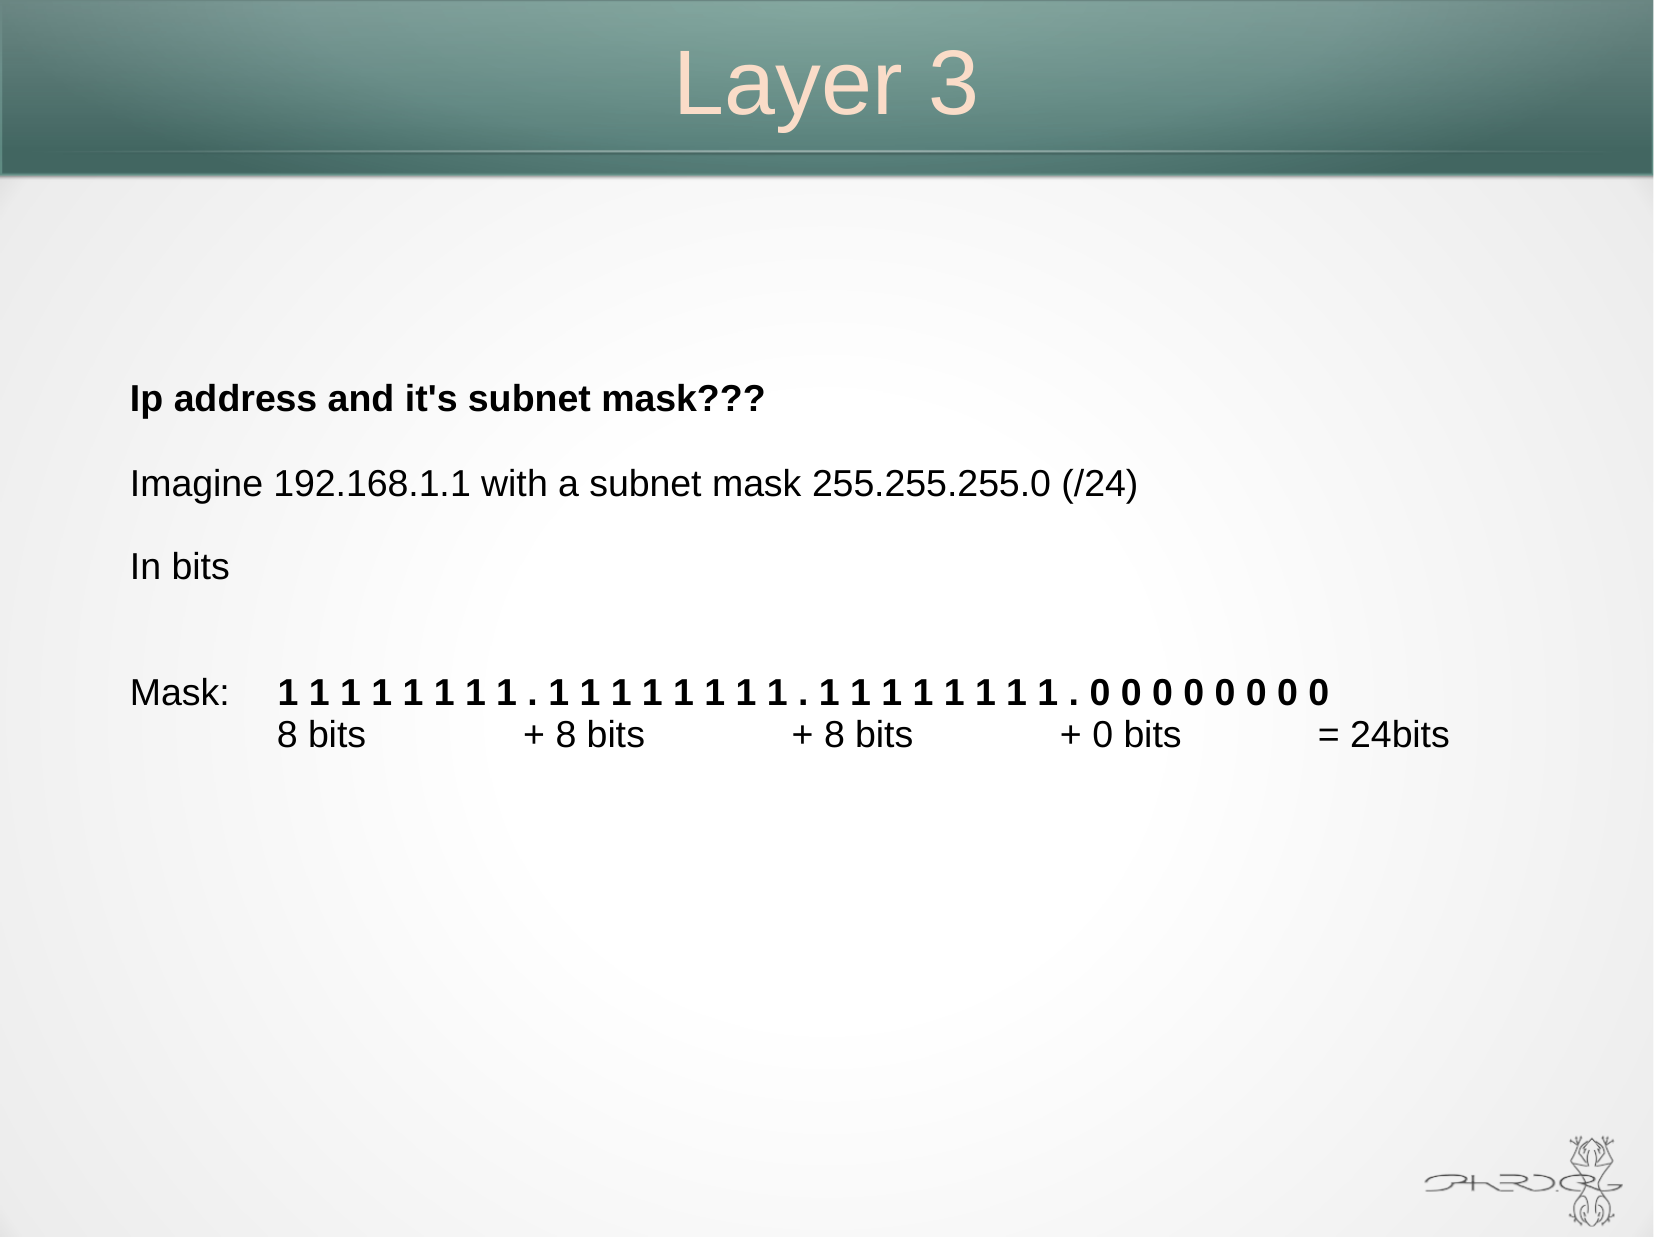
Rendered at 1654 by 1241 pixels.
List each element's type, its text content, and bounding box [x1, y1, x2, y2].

title [82, 11, 1571, 154]
picture [0, 0, 1654, 1237]
text_box Ip address and it's subnet mask??? Imagine 192.168.1.1 with a subnet mask 255.255.255.0 (/24) In bits Mask: 1 1 1 1 1 1 1 1 . 1 1 1 1 1 1 1 1 . 1 1 1 1 1 1 1 1 . 0 0 0 0 0 0 0 0 8 bits + 8 bits + 8 bits + 0 bits = 24bits [129, 377, 1512, 824]
